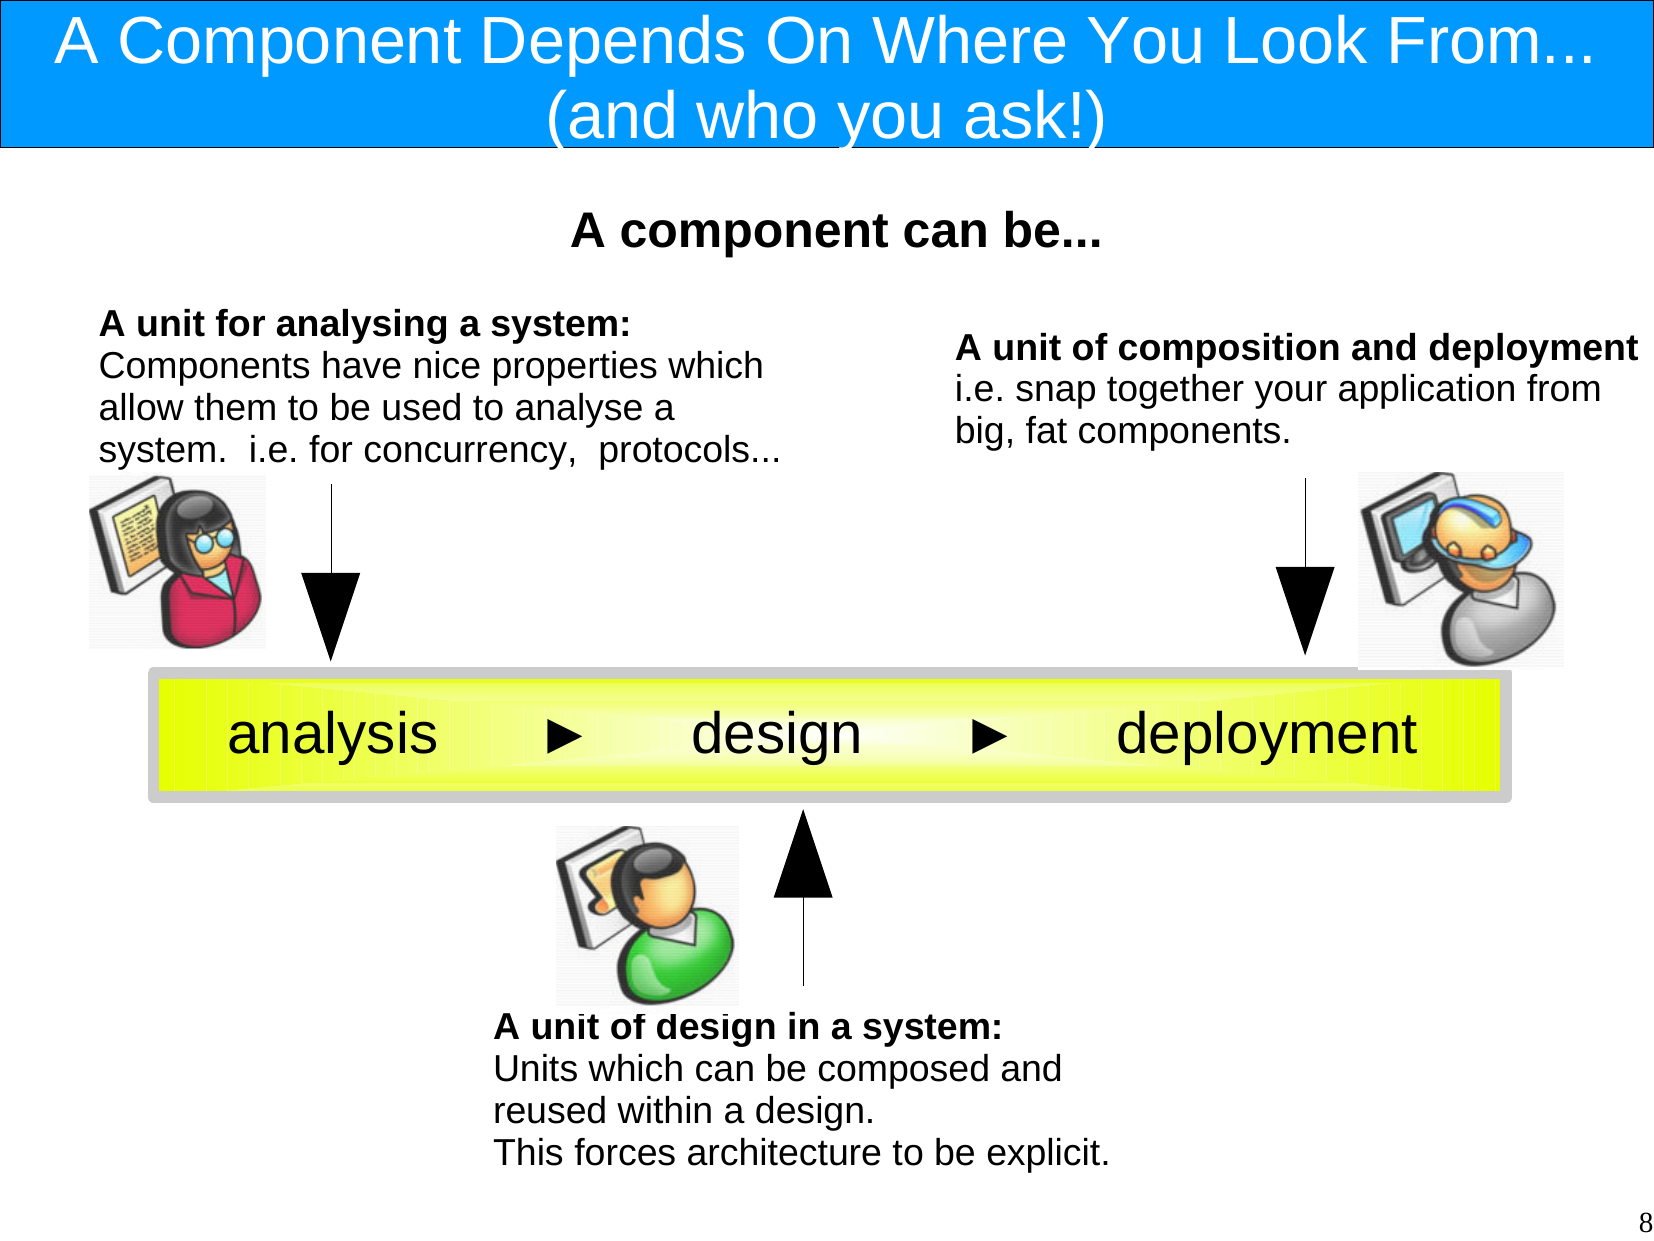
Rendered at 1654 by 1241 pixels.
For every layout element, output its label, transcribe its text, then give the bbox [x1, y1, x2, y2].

title A Component Depends On Where You Look From... (and who you ask!) [29, 3, 1625, 153]
text_box A unit for analysing a system: Components have nice properties which allow them to be used to analyse a system. i.e. for concurrency, protocols... [83, 295, 804, 479]
text_box [153, 673, 1506, 798]
text_box analysis ► design ► deployment [194, 693, 1489, 774]
text_box A component can be... [555, 194, 1275, 266]
picture [89, 472, 266, 650]
text_box A unit of composition and deployment i.e. snap together your application from big, fat components. [940, 318, 1654, 460]
picture [1358, 472, 1564, 670]
picture [556, 826, 739, 1014]
text_box A unit of design in a system: Units which can be composed and reused within a design. This forces architecture to be explicit. [478, 998, 1198, 1181]
